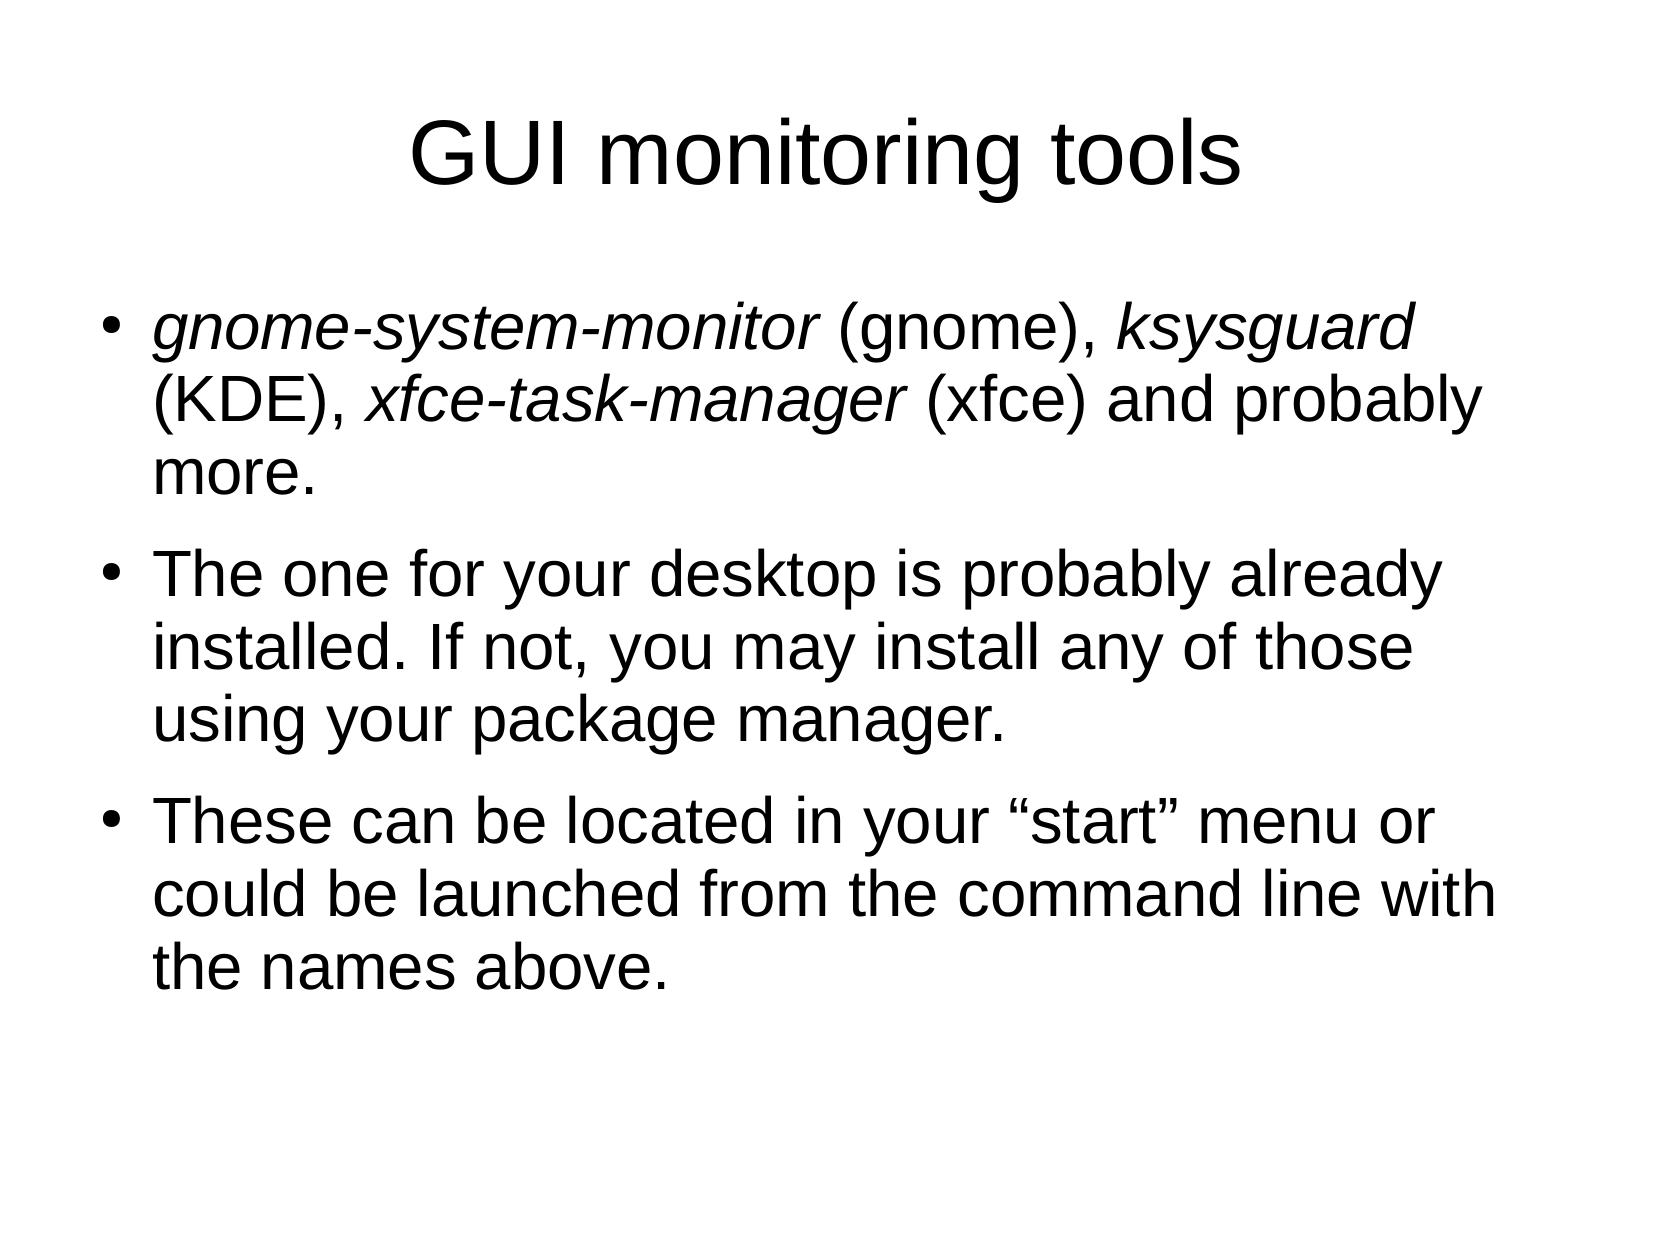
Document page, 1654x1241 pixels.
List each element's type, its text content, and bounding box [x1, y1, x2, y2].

list gnome-system-monitor (gnome), ksysguard (KDE), xfce-task-manager (xfce) and probably more. The one for your desktop is probably already installed. If not, you may install any of those using your package manager. These can be located in your “start” menu or could be launched from the command line with the names above. [82, 290, 1538, 1010]
title GUI monitoring tools [82, 49, 1571, 257]
